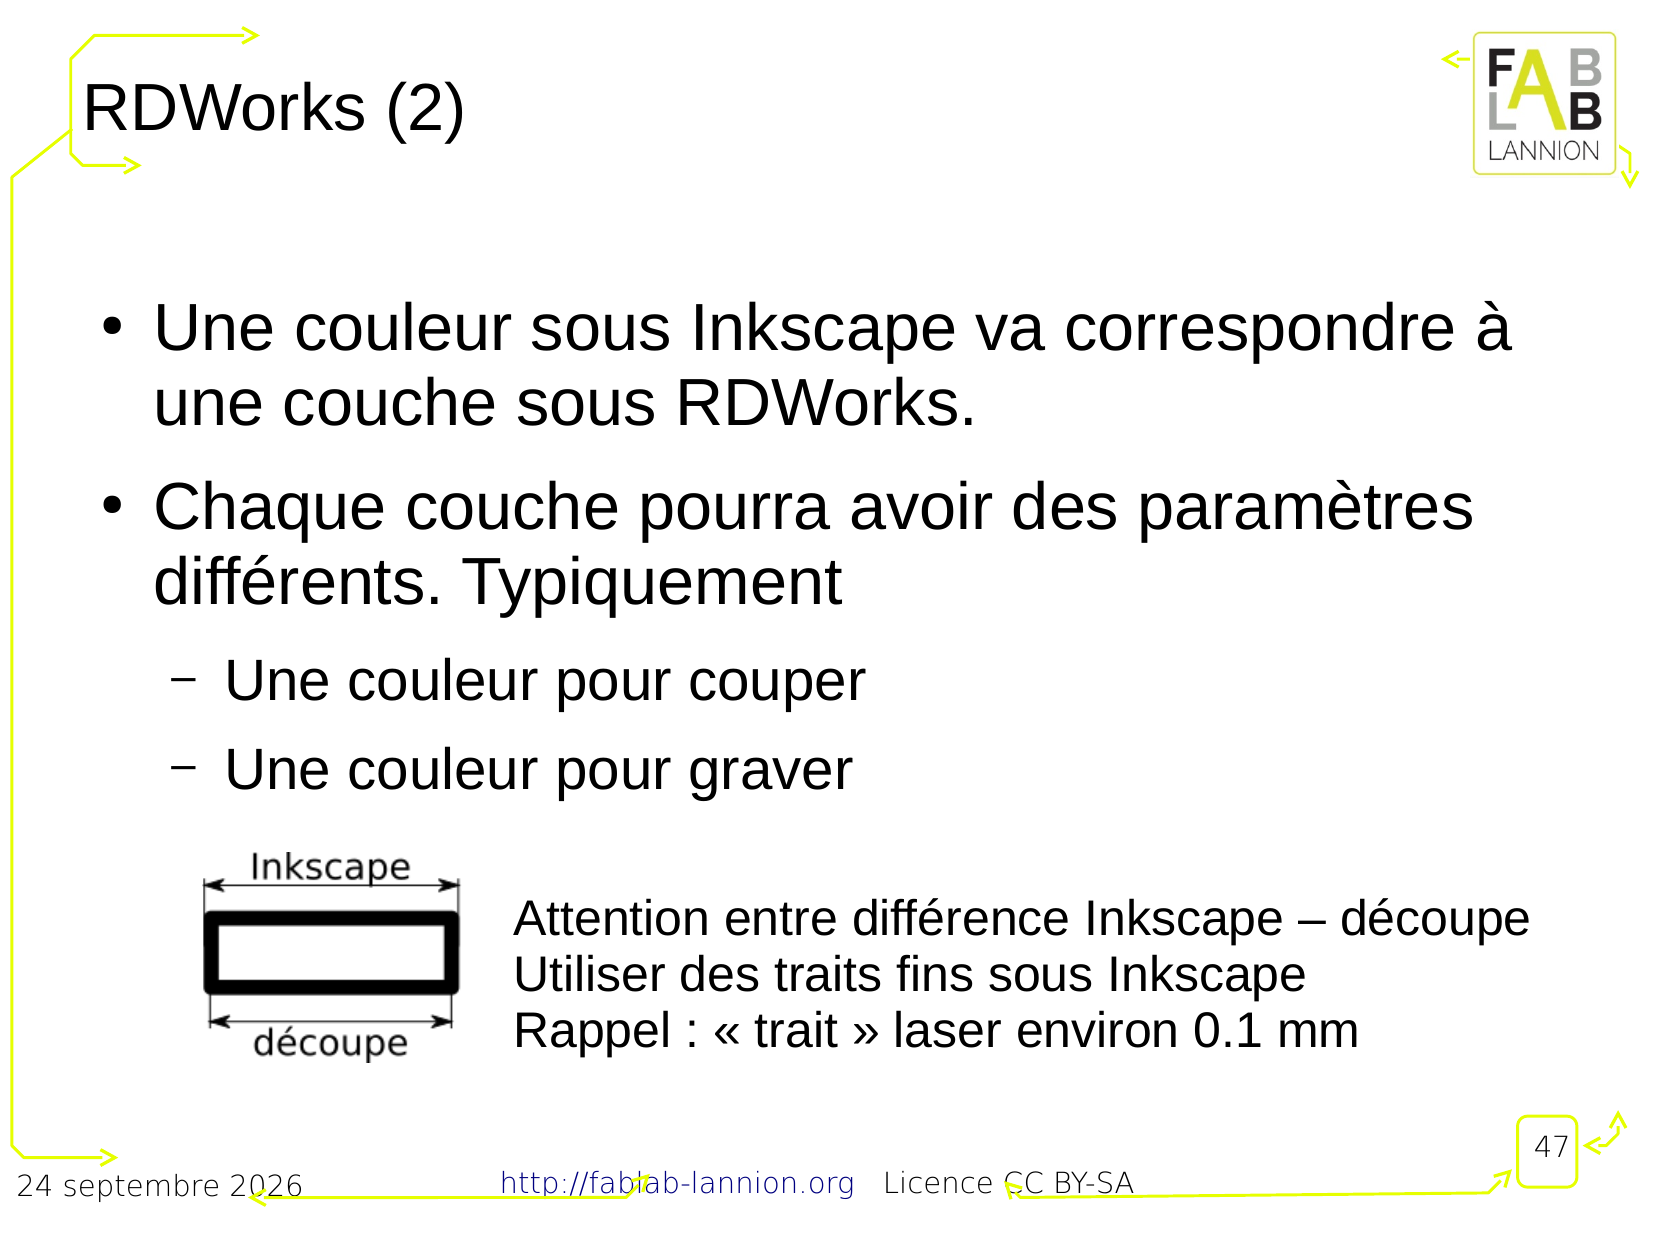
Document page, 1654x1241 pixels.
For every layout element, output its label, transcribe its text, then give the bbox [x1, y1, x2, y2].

picture [1470, 29, 1619, 178]
picture [202, 852, 473, 1063]
text_box Attention entre différence Inkscape – découpe Utiliser des traits fins sous Inkscape Rappel : « trait » laser environ 0.1 mm [498, 883, 1548, 1066]
title RDWorks (2) [82, 49, 1441, 166]
list Une couleur sous Inkscape va correspondre à une couche sous RDWorks. Chaque couche pourra avoir des paramètres différents. Typiquement Une couleur pour couper Une couleur pour graver [82, 290, 1571, 1010]
